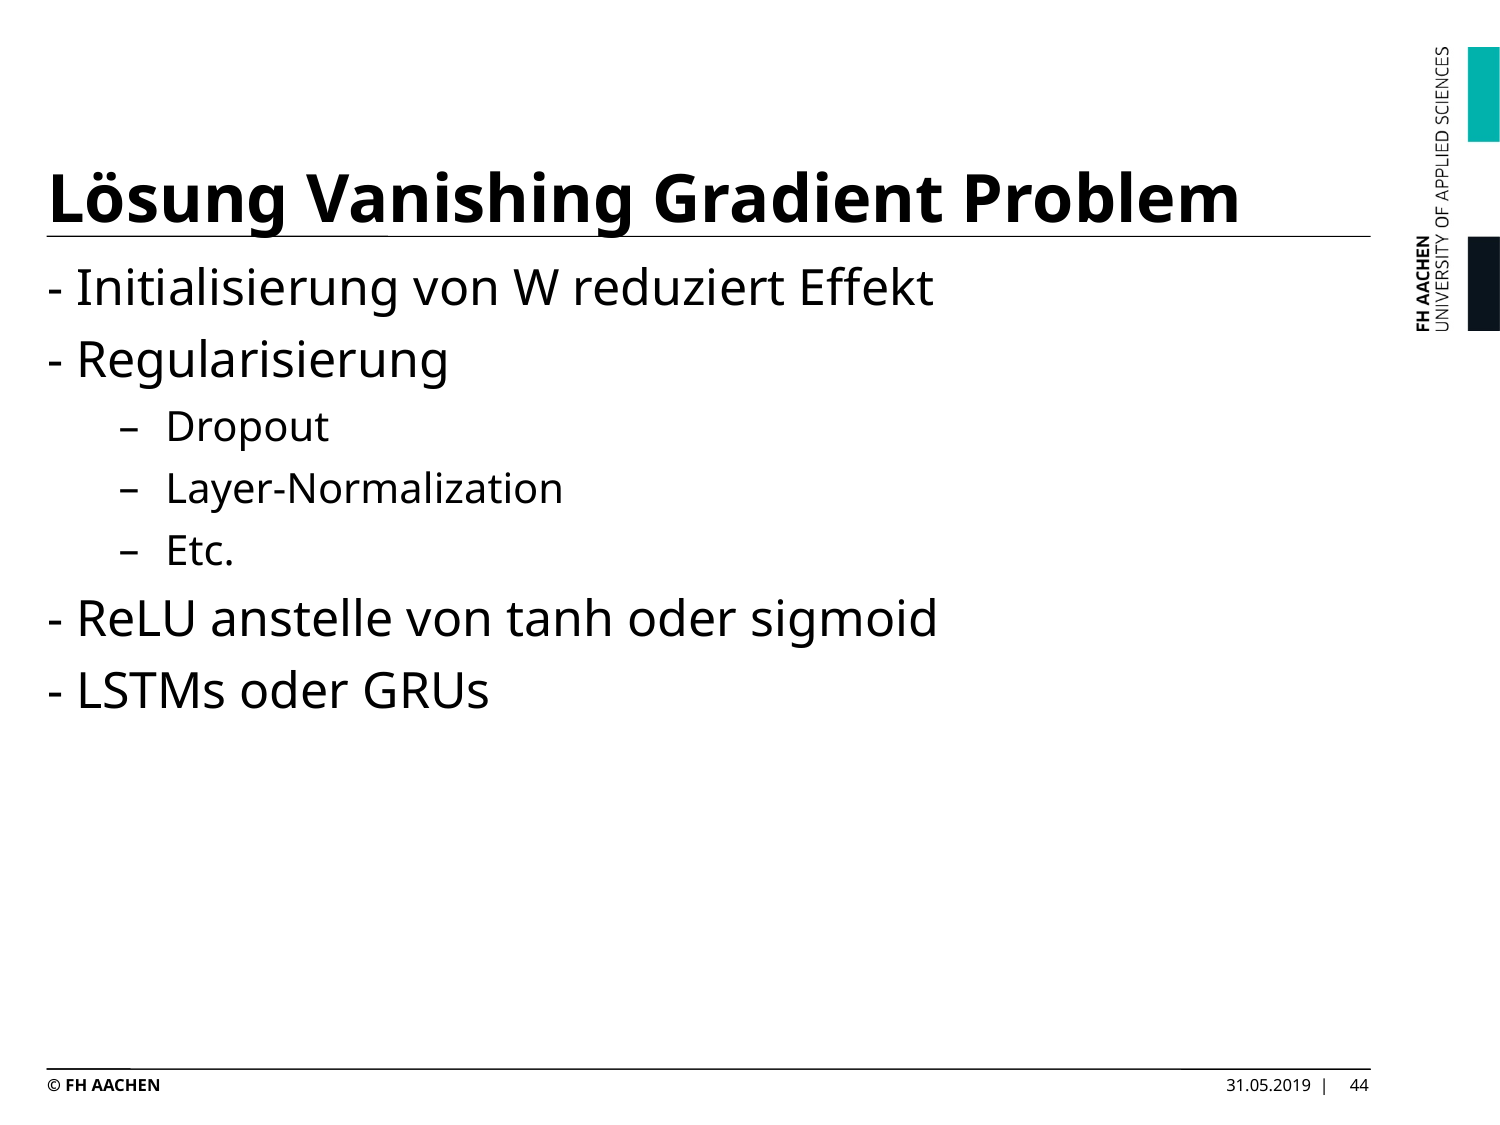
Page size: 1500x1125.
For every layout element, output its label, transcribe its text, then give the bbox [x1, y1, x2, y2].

title Lösung Vanishing Gradient Problem [47, 76, 1371, 237]
list - Initialisierung von W reduziert Effekt - Regularisierung Dropout Layer-Normalization Etc. - ReLU anstelle von tanh oder sigmoid - LSTMs oder GRUs [47, 255, 1371, 1047]
picture [1404, 47, 1500, 331]
